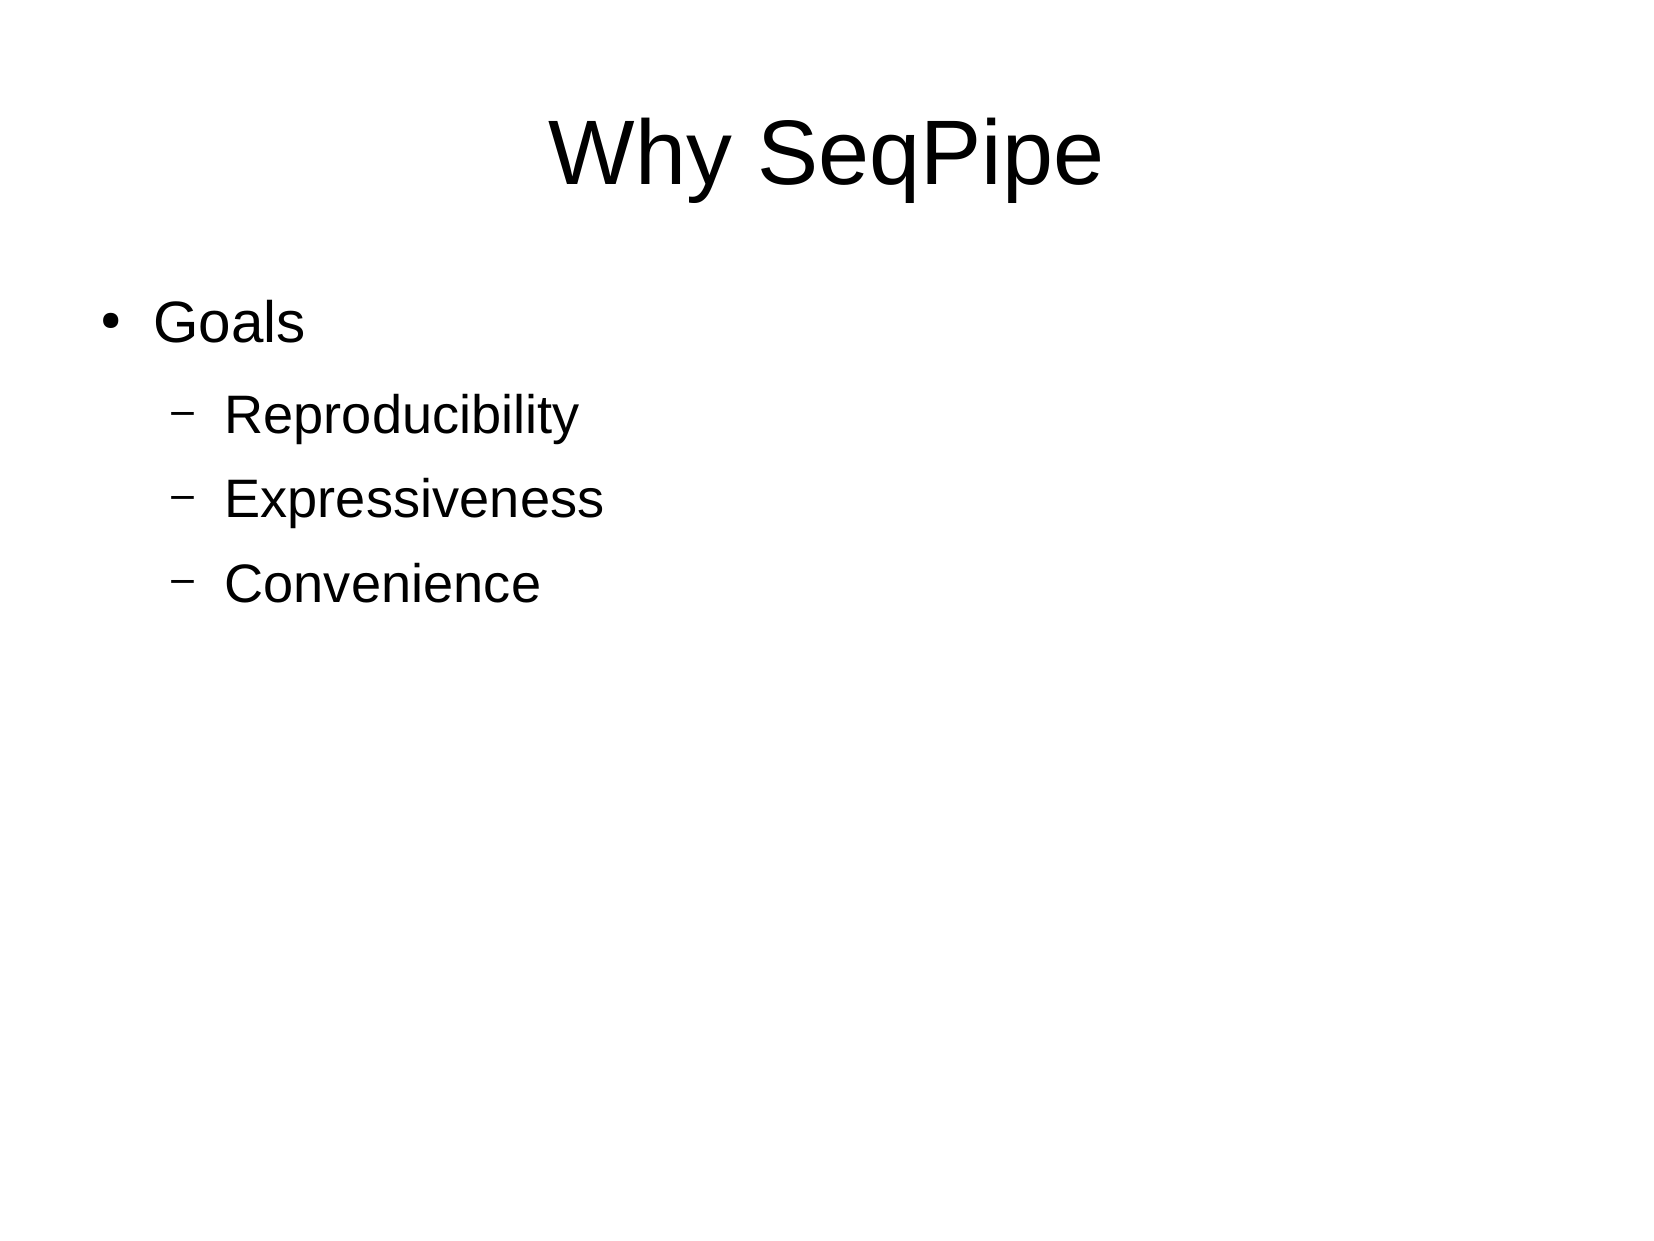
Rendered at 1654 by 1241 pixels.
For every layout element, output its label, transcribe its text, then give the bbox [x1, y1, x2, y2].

list Goals Reproducibility Expressiveness Convenience [82, 290, 1538, 1010]
title Why SeqPipe [82, 49, 1571, 257]
